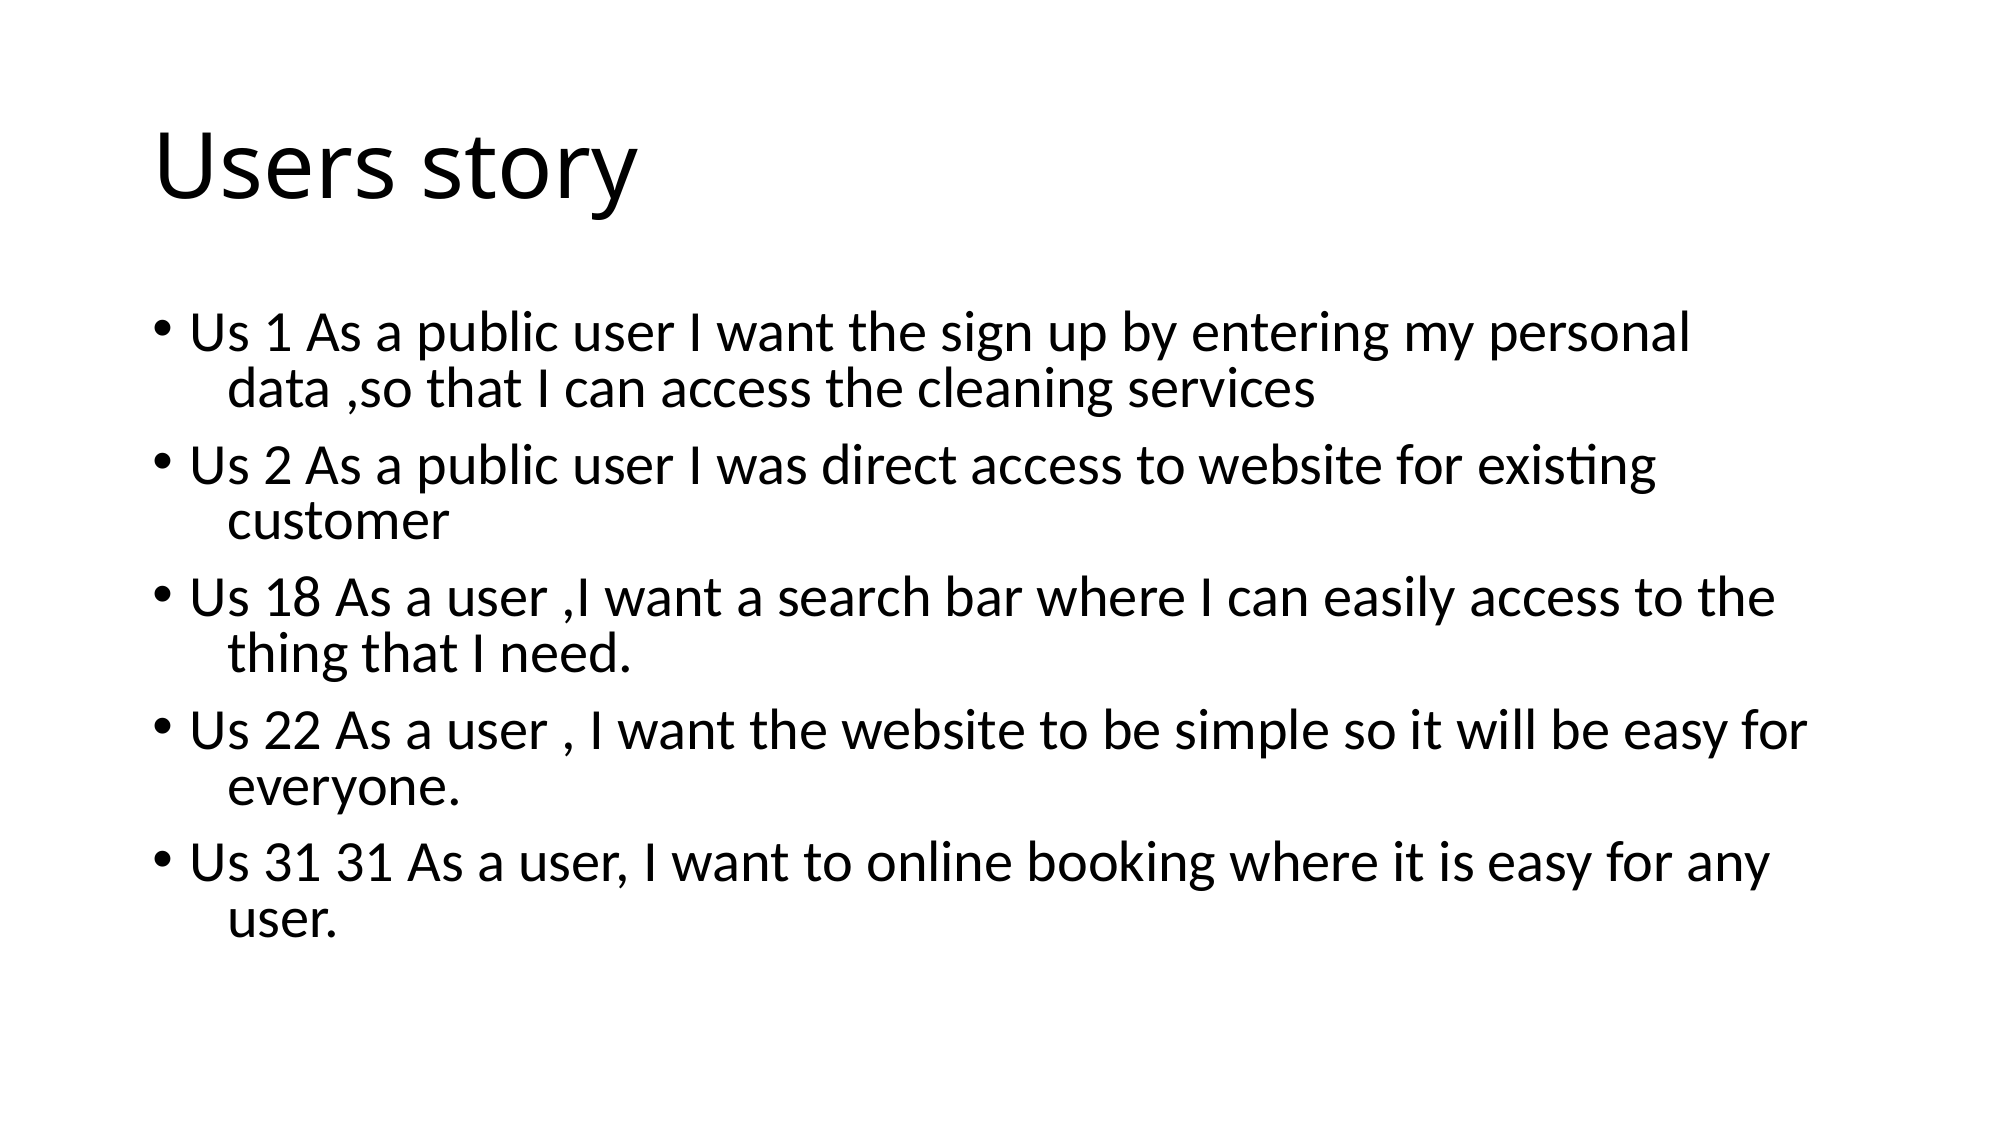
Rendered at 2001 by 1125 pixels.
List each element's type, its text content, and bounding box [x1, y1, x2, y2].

list Us 1 As a public user I want the sign up by entering my personal data ,so that I can access the cleaning services Us 2 As a public user I was direct access to website for existing customer Us 18 As a user ,I want a search bar where I can easily access to the thing that I need. Us 22 As a user , I want the website to be simple so it will be easy for everyone. Us 31 31 As a user, I want to online booking where it is easy for any user. [137, 299, 1863, 1014]
title Users story [137, 59, 1863, 278]
